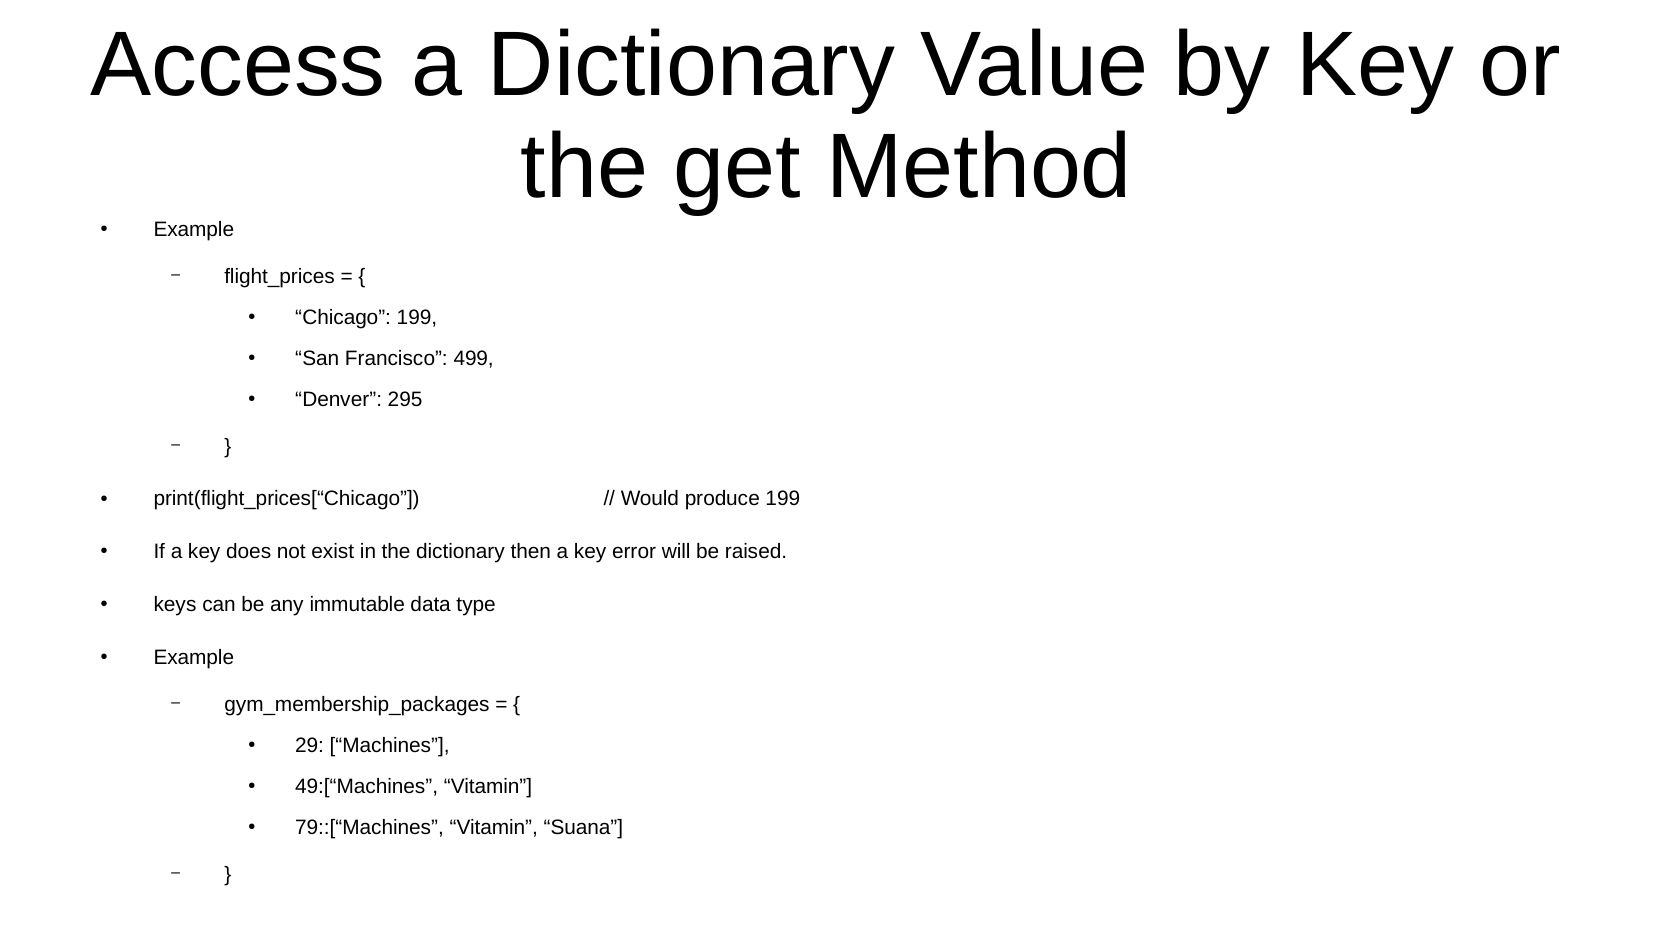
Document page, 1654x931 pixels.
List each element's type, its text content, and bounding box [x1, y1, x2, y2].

list Example flight_prices = { “Chicago”: 199, “San Francisco”: 499, “Denver”: 295 } print(flight_prices[“Chicago”]) // Would produce 199 If a key does not exist in the dictionary then a key error will be raised. keys can be any immutable data type Example gym_membership_packages = { 29: [“Machines”], 49:[“Machines”, “Vitamin”] 79::[“Machines”, “Vitamin”, “Suana”] } [82, 217, 1576, 901]
title Access a Dictionary Value by Key or the get Method [82, 12, 1571, 217]
